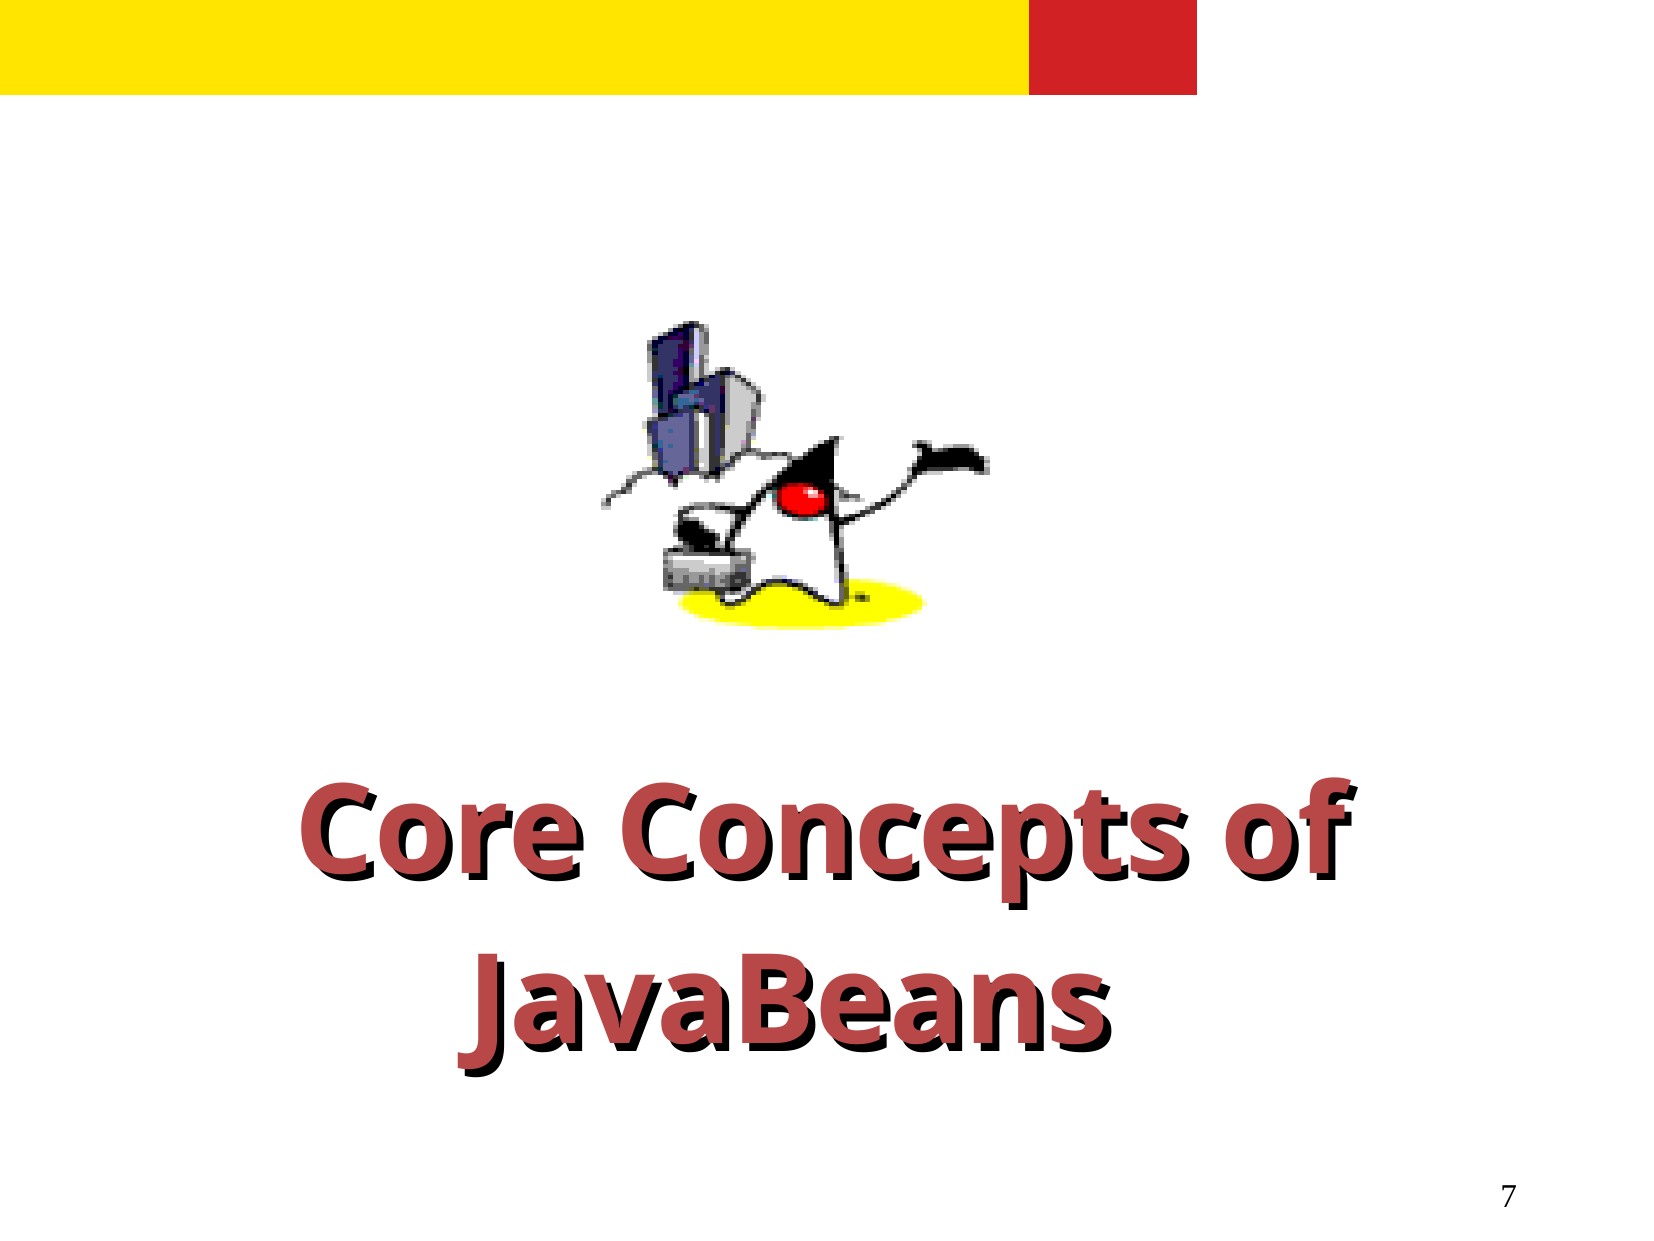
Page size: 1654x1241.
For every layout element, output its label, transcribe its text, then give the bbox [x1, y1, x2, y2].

title Core Concepts of JavaBeans [179, 691, 1431, 1130]
picture [601, 321, 990, 630]
